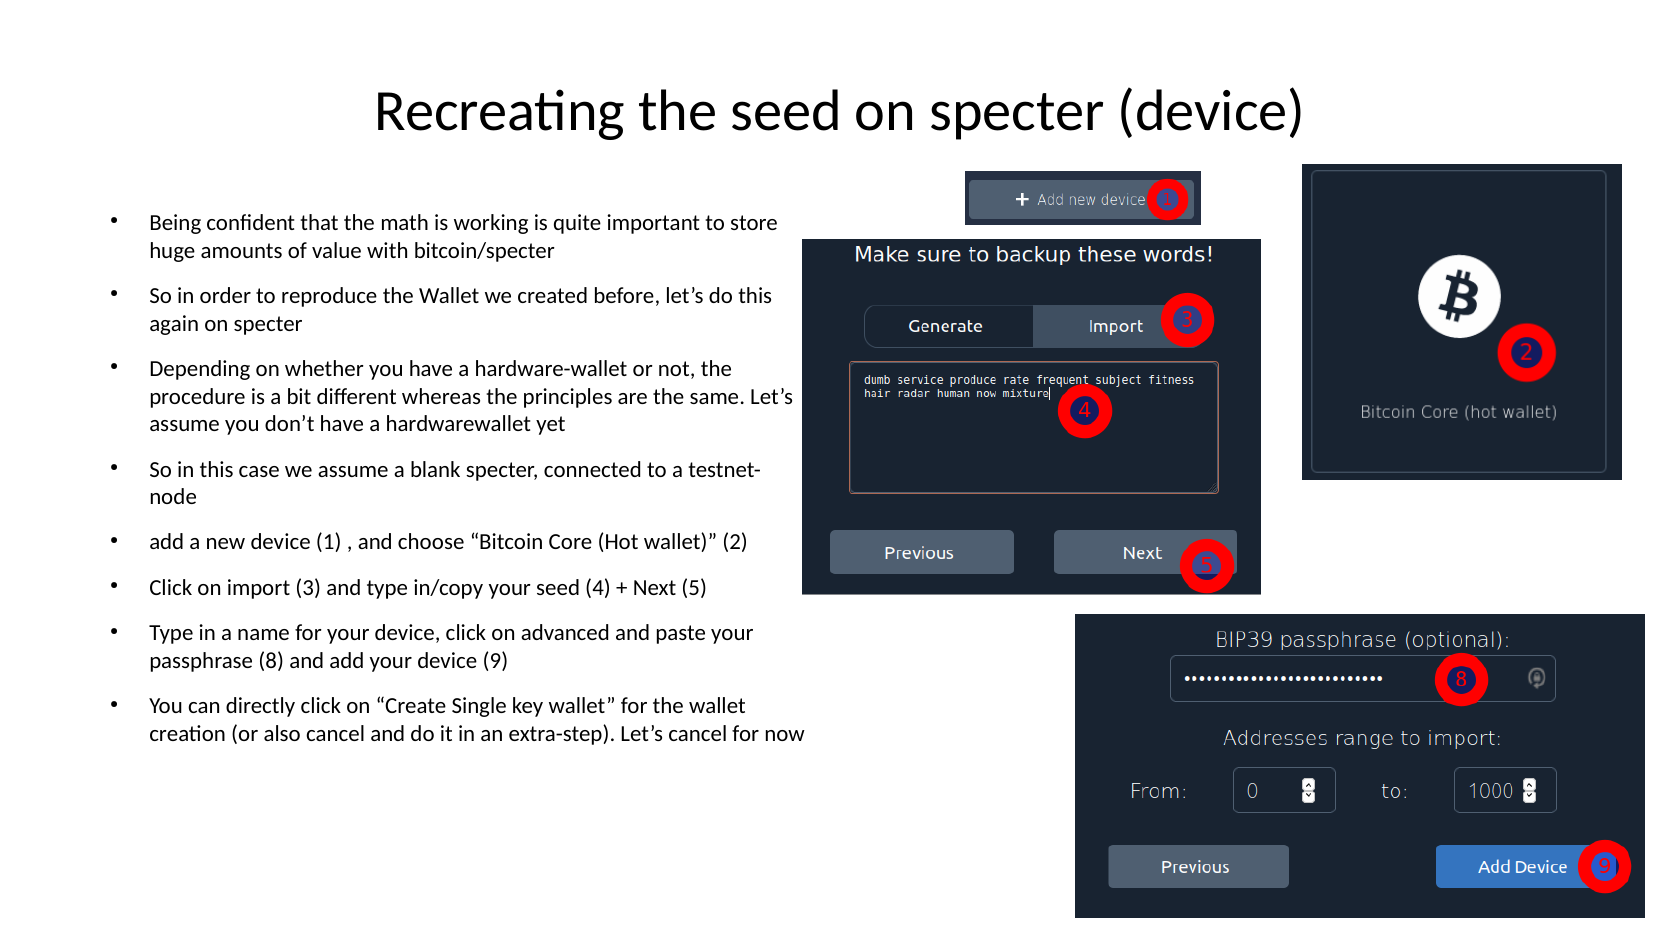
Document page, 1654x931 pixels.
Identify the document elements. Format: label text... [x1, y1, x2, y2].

picture [1075, 614, 1645, 918]
picture [1302, 164, 1622, 481]
picture [965, 171, 1201, 226]
list Being confident that the math is working is quite important to store huge amounts of value with bitcoin/specter So in order to reproduce the Wallet we created before, let’s do this again on specter Depending on whether you have a hardware-wallet or not, the procedure is a bit different whereas the principles are the same. Let’s assume you don’t have a hardwarewallet yet So in this case we assume a blank specter, connected to a testnet-node add a new device (1) , and choose “Bitcoin Core (Hot wallet)” (2) Click on import (3) and type in/copy your seed (4) + Next (5) Type in a name for your device, click on advanced and paste your passphrase (8) and add your device (9) You can directly click on “Create Single key wallet” for the wallet creation (or also cancel and do it in an extra-step). Let’s cancel for now [96, 207, 810, 780]
title Recreating the seed on specter (device) [99, 27, 1555, 193]
picture [802, 239, 1261, 596]
